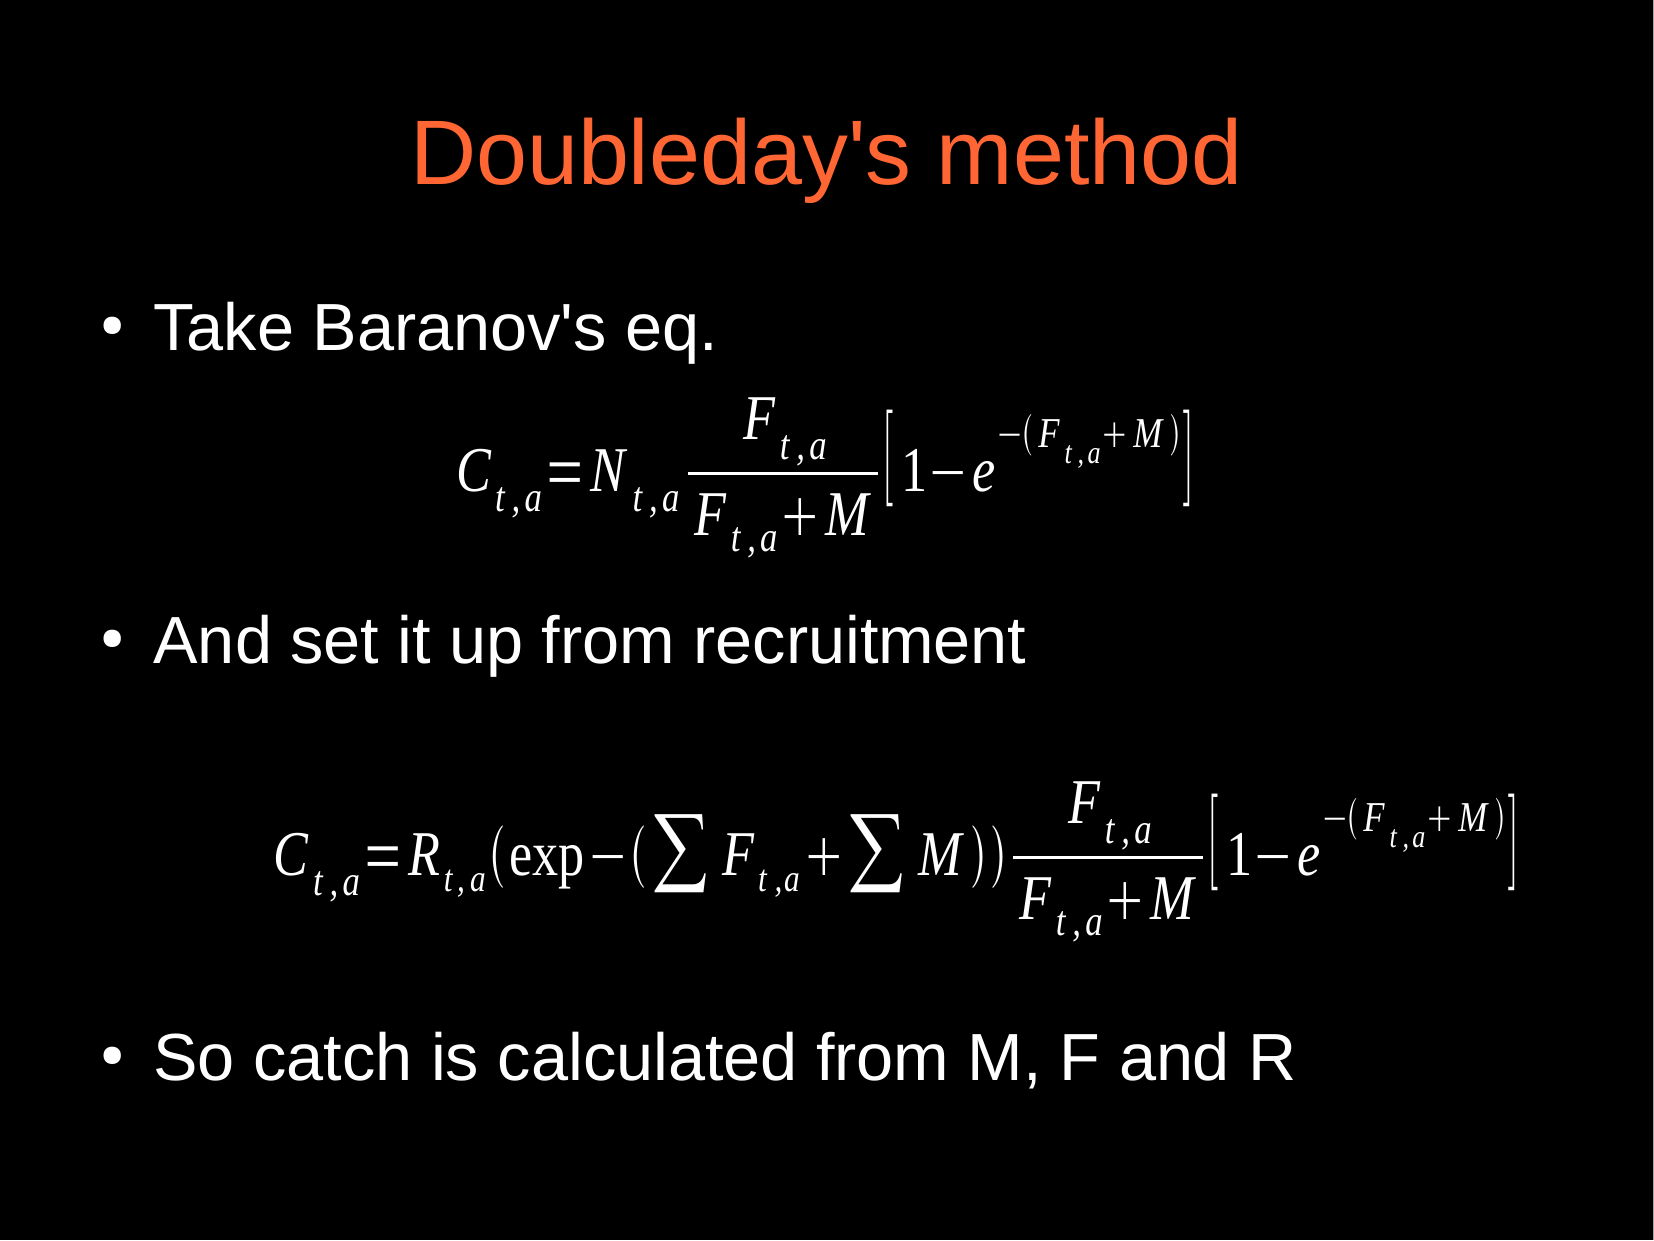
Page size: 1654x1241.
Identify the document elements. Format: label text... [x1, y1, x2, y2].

chart [442, 383, 1211, 563]
title Doubleday's method [82, 49, 1571, 257]
list Take Baranov's eq. And set it up from recruitment So catch is calculated from M, F and R [82, 290, 1571, 1109]
chart [260, 767, 1536, 947]
